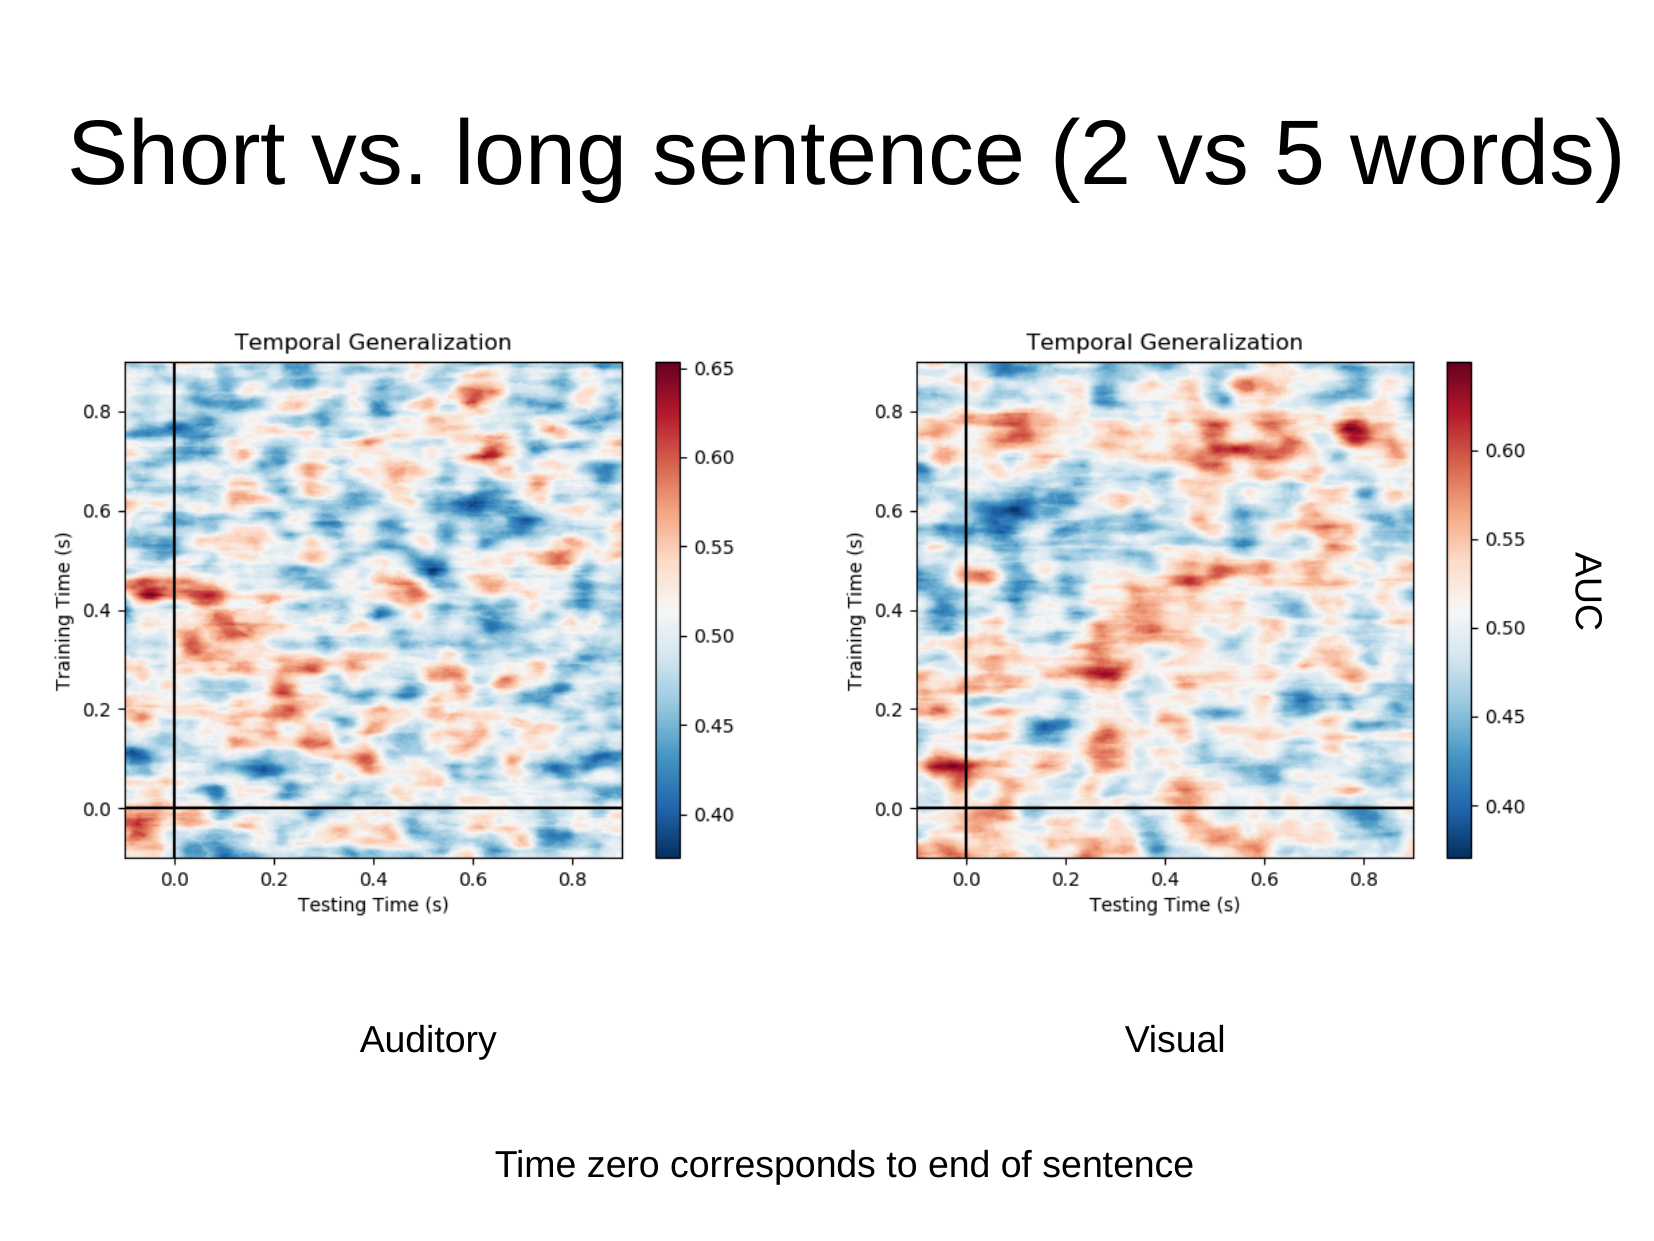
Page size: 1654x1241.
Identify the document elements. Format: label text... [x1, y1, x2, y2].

picture [0, 284, 1632, 929]
text_box Time zero corresponds to end of sentence [480, 1136, 1261, 1203]
title Short vs. long sentence (2 vs 5 words) [15, 49, 1654, 257]
text_box Auditory [345, 1011, 676, 1111]
text_box Visual [1110, 1011, 1441, 1111]
text_box AUC [1560, 537, 1618, 706]
